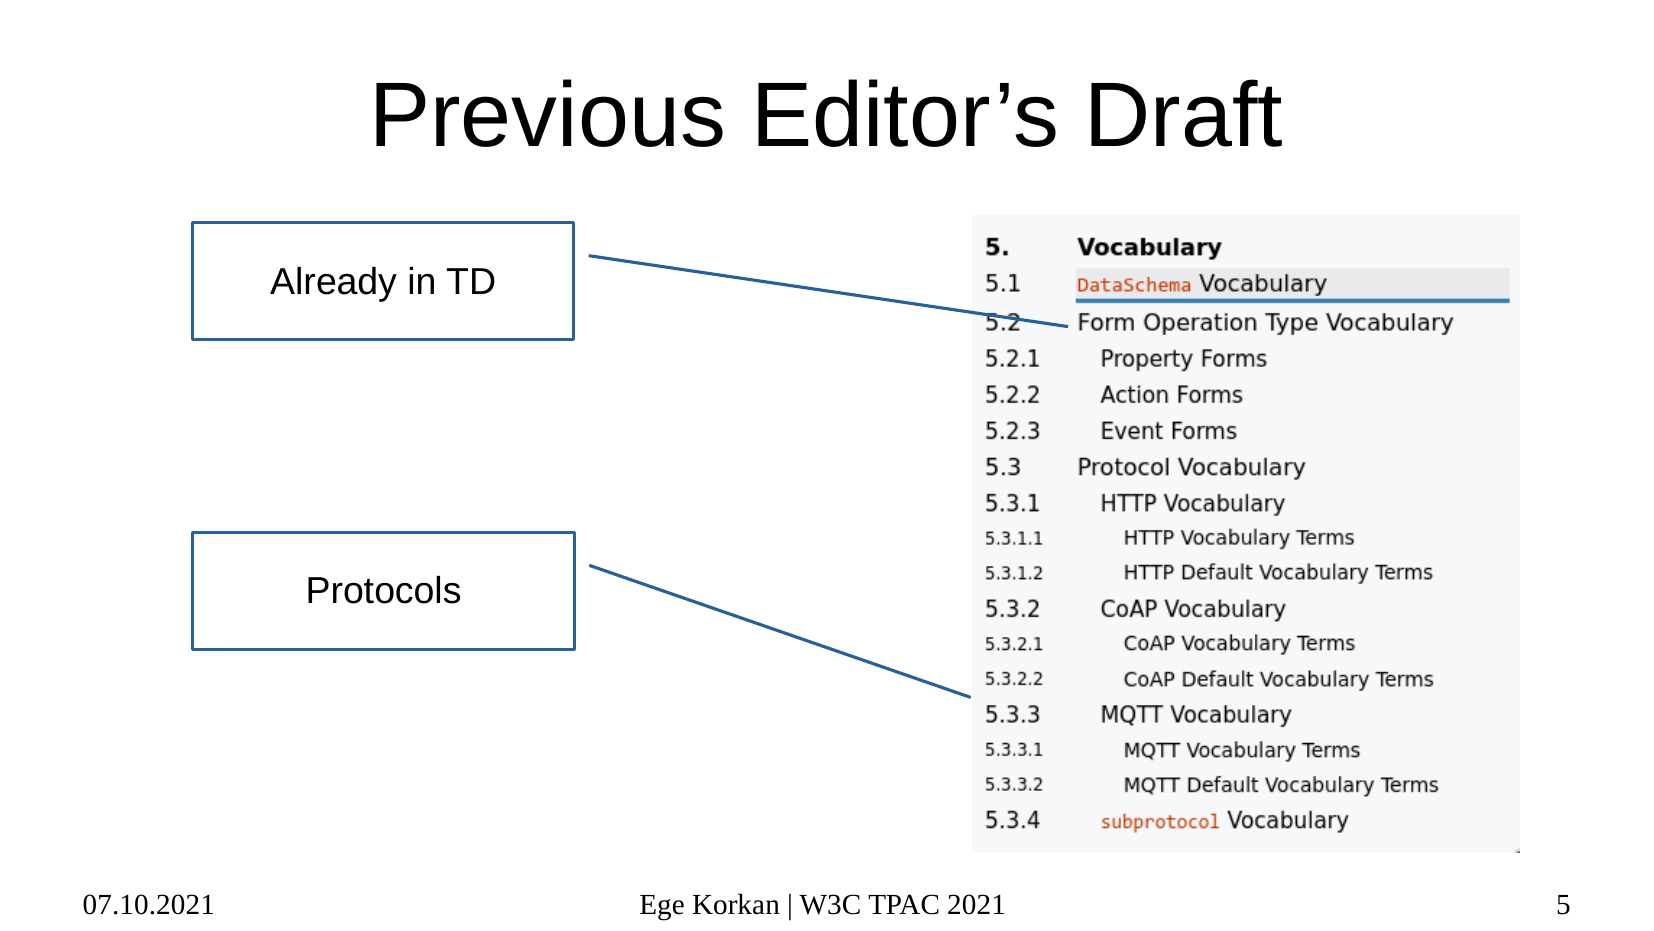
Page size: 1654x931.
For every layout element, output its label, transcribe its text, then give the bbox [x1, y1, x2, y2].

text_box Already in TD [192, 223, 574, 339]
title Previous Editor’s Draft [82, 37, 1571, 193]
picture [972, 215, 1520, 853]
text_box Protocols [193, 533, 574, 649]
